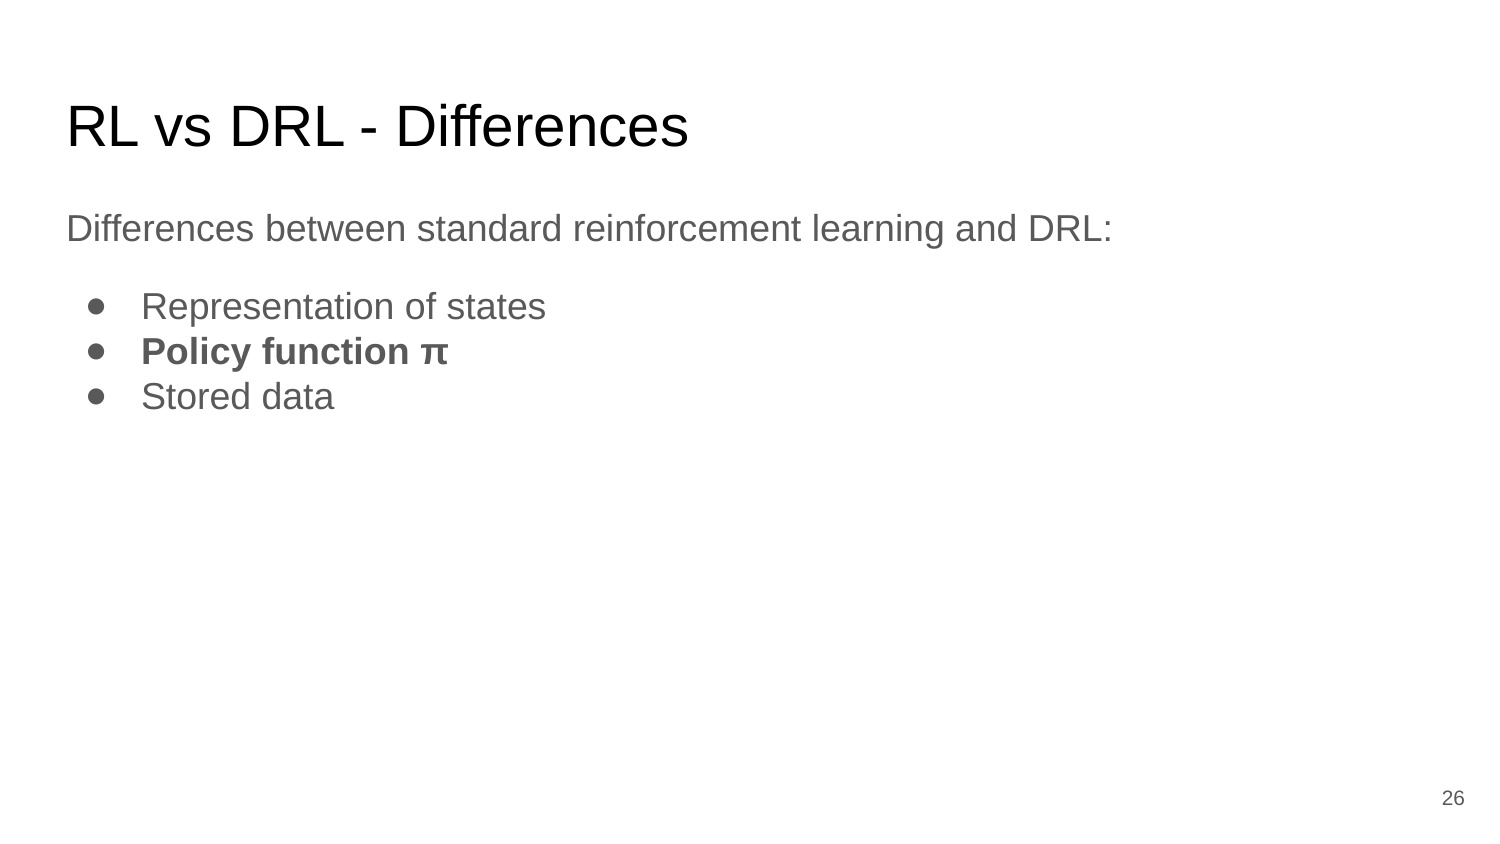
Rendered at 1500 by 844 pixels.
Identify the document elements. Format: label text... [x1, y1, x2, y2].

list Differences between standard reinforcement learning and DRL: Representation of states Policy function π Stored data [51, 189, 1449, 750]
slide_number <number> [1389, 764, 1480, 830]
title RL vs DRL - Differences [51, 72, 1449, 167]
